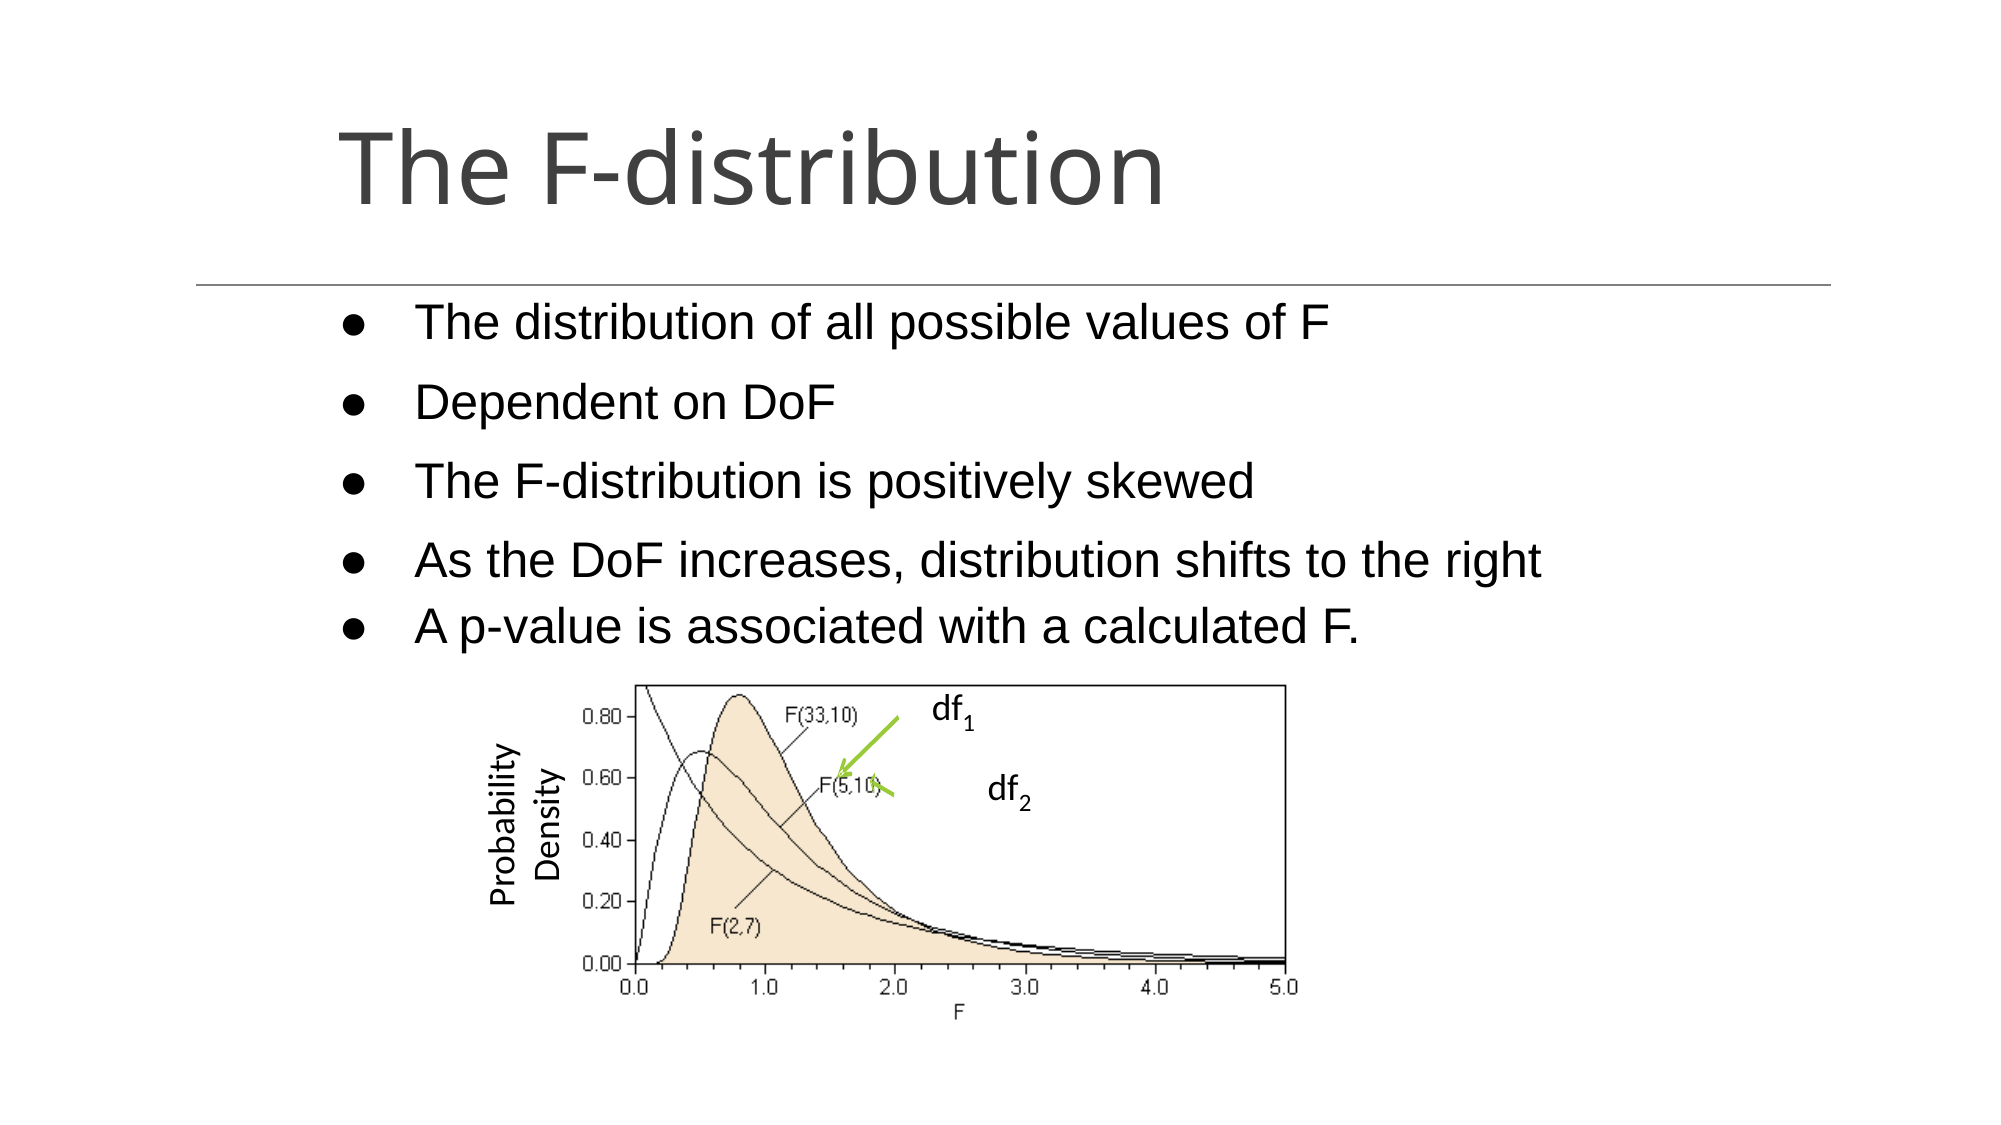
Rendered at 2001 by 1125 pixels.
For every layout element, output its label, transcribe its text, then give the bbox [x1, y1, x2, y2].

text_box The distribution of all possible values of F [414, 294, 1331, 351]
text_box ● [338, 598, 389, 655]
text_box ● [338, 373, 389, 430]
text_box ● [338, 531, 389, 588]
text_box ● [338, 294, 389, 351]
text_box A p-value is associated with a calculated F. [414, 598, 1370, 655]
text_box [869, 773, 895, 798]
text_box Density [531, 739, 575, 883]
picture [557, 660, 1310, 1023]
text_box 1 [962, 712, 988, 743]
text_box [836, 715, 900, 778]
text_box ● [338, 453, 389, 509]
text_box [0, 0, 1126, 1125]
text_box The F-distribution [339, 97, 1221, 215]
text_box The F-distribution is positively skewed [414, 453, 1256, 509]
text_box 2 [1018, 793, 1044, 823]
text_box df [931, 692, 970, 736]
text_box As the DoF increases, distribution shifts to the right [414, 531, 1543, 588]
text_box df [987, 772, 1025, 817]
text_box Probability [486, 706, 530, 908]
text_box Dependent on DoF [414, 373, 837, 430]
